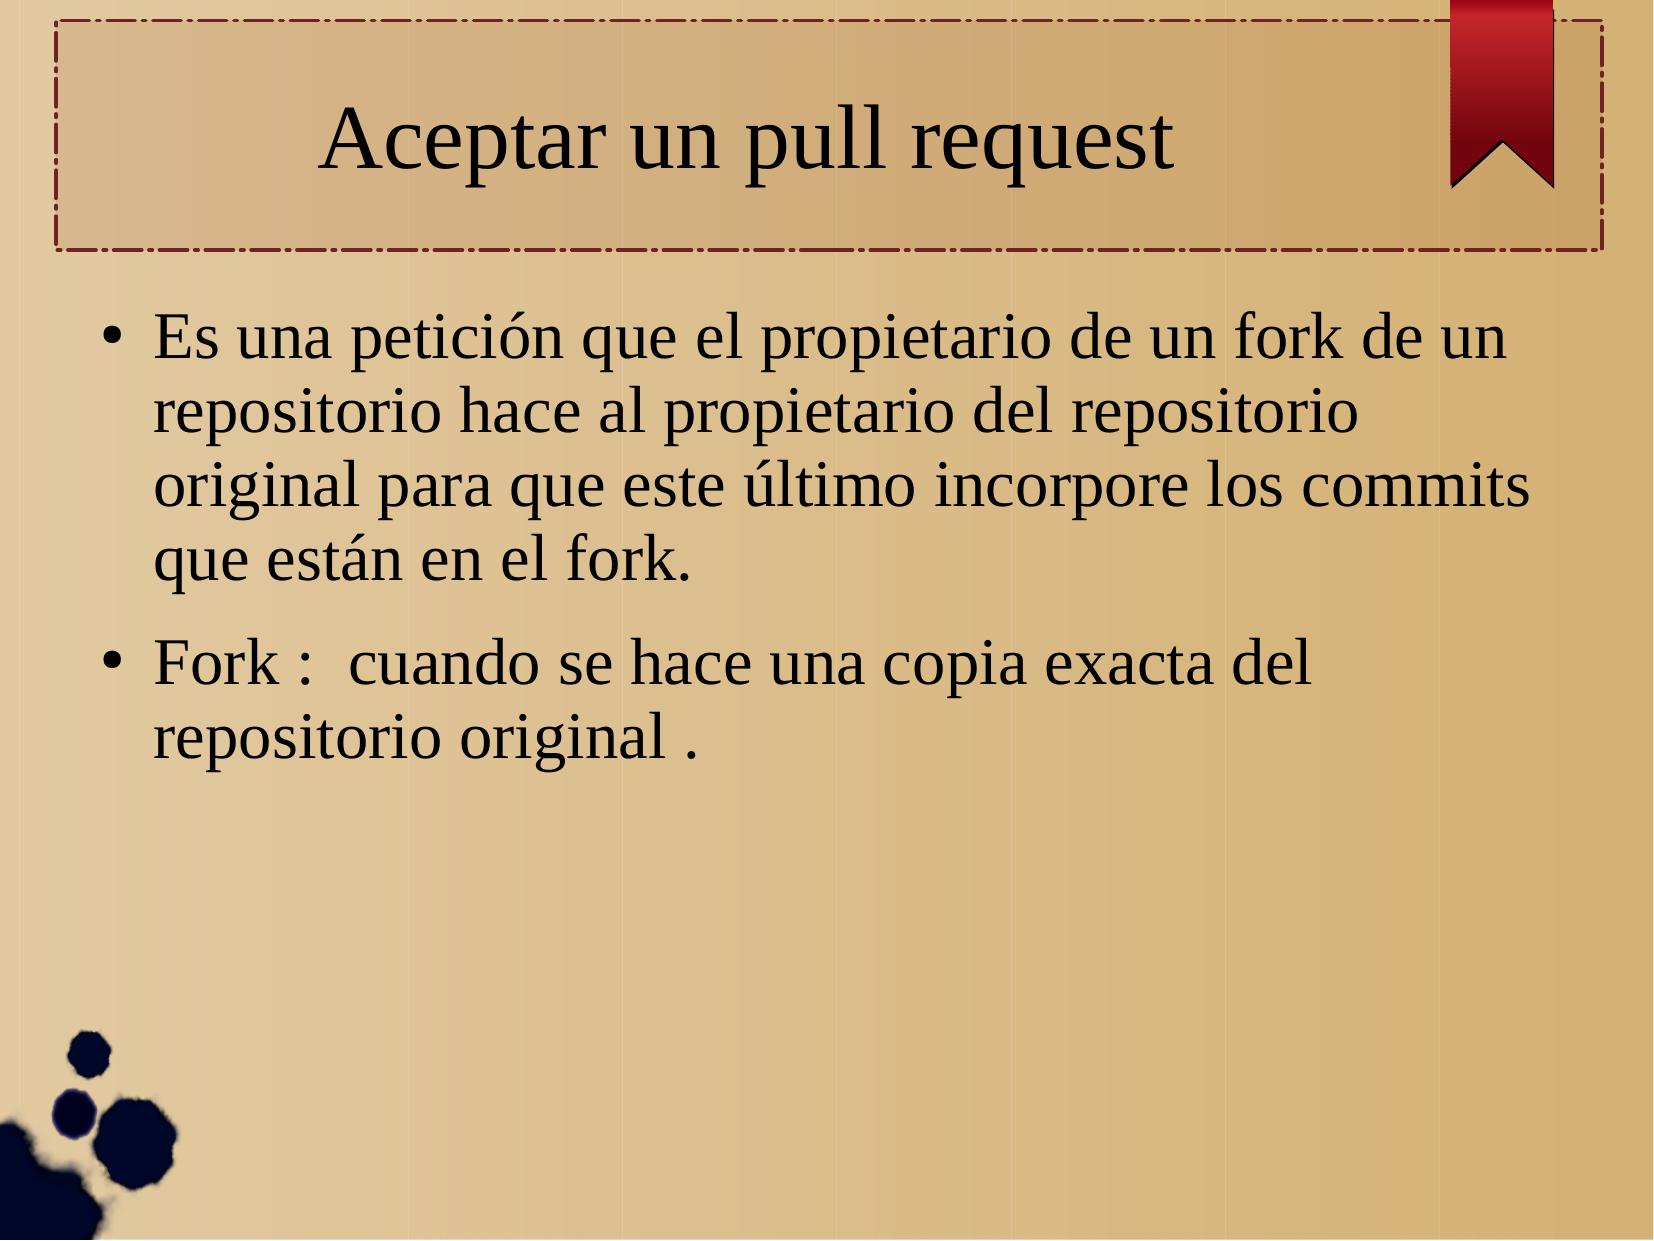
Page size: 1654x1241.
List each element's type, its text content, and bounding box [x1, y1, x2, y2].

title Aceptar un pull request [82, 47, 1412, 229]
list Es una petición que el propietario de un fork de un repositorio hace al propietario del repositorio original para que este último incorpore los commits que están en el fork. Fork : cuando se hace una copia exacta del repositorio original . [82, 299, 1571, 1019]
